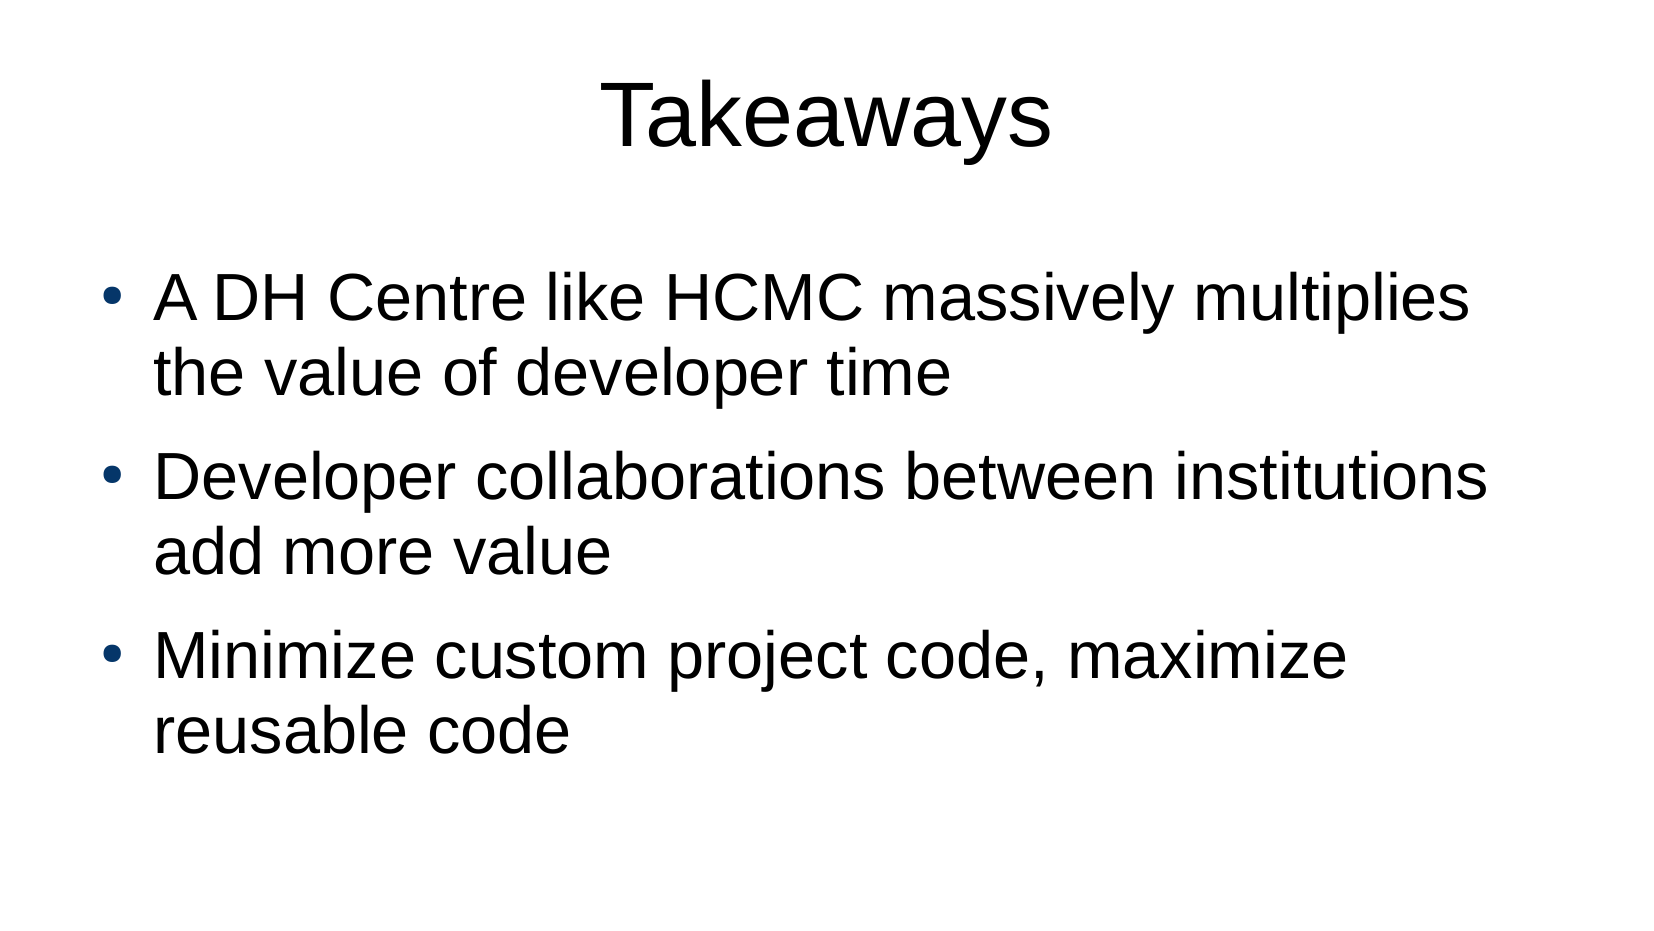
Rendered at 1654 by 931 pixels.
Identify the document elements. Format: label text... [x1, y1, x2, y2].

title Takeaways [82, 37, 1571, 193]
list A DH Centre like HCMC massively multiplies the value of developer time Developer collaborations between institutions add more value Minimize custom project code, maximize reusable code [82, 259, 1571, 792]
